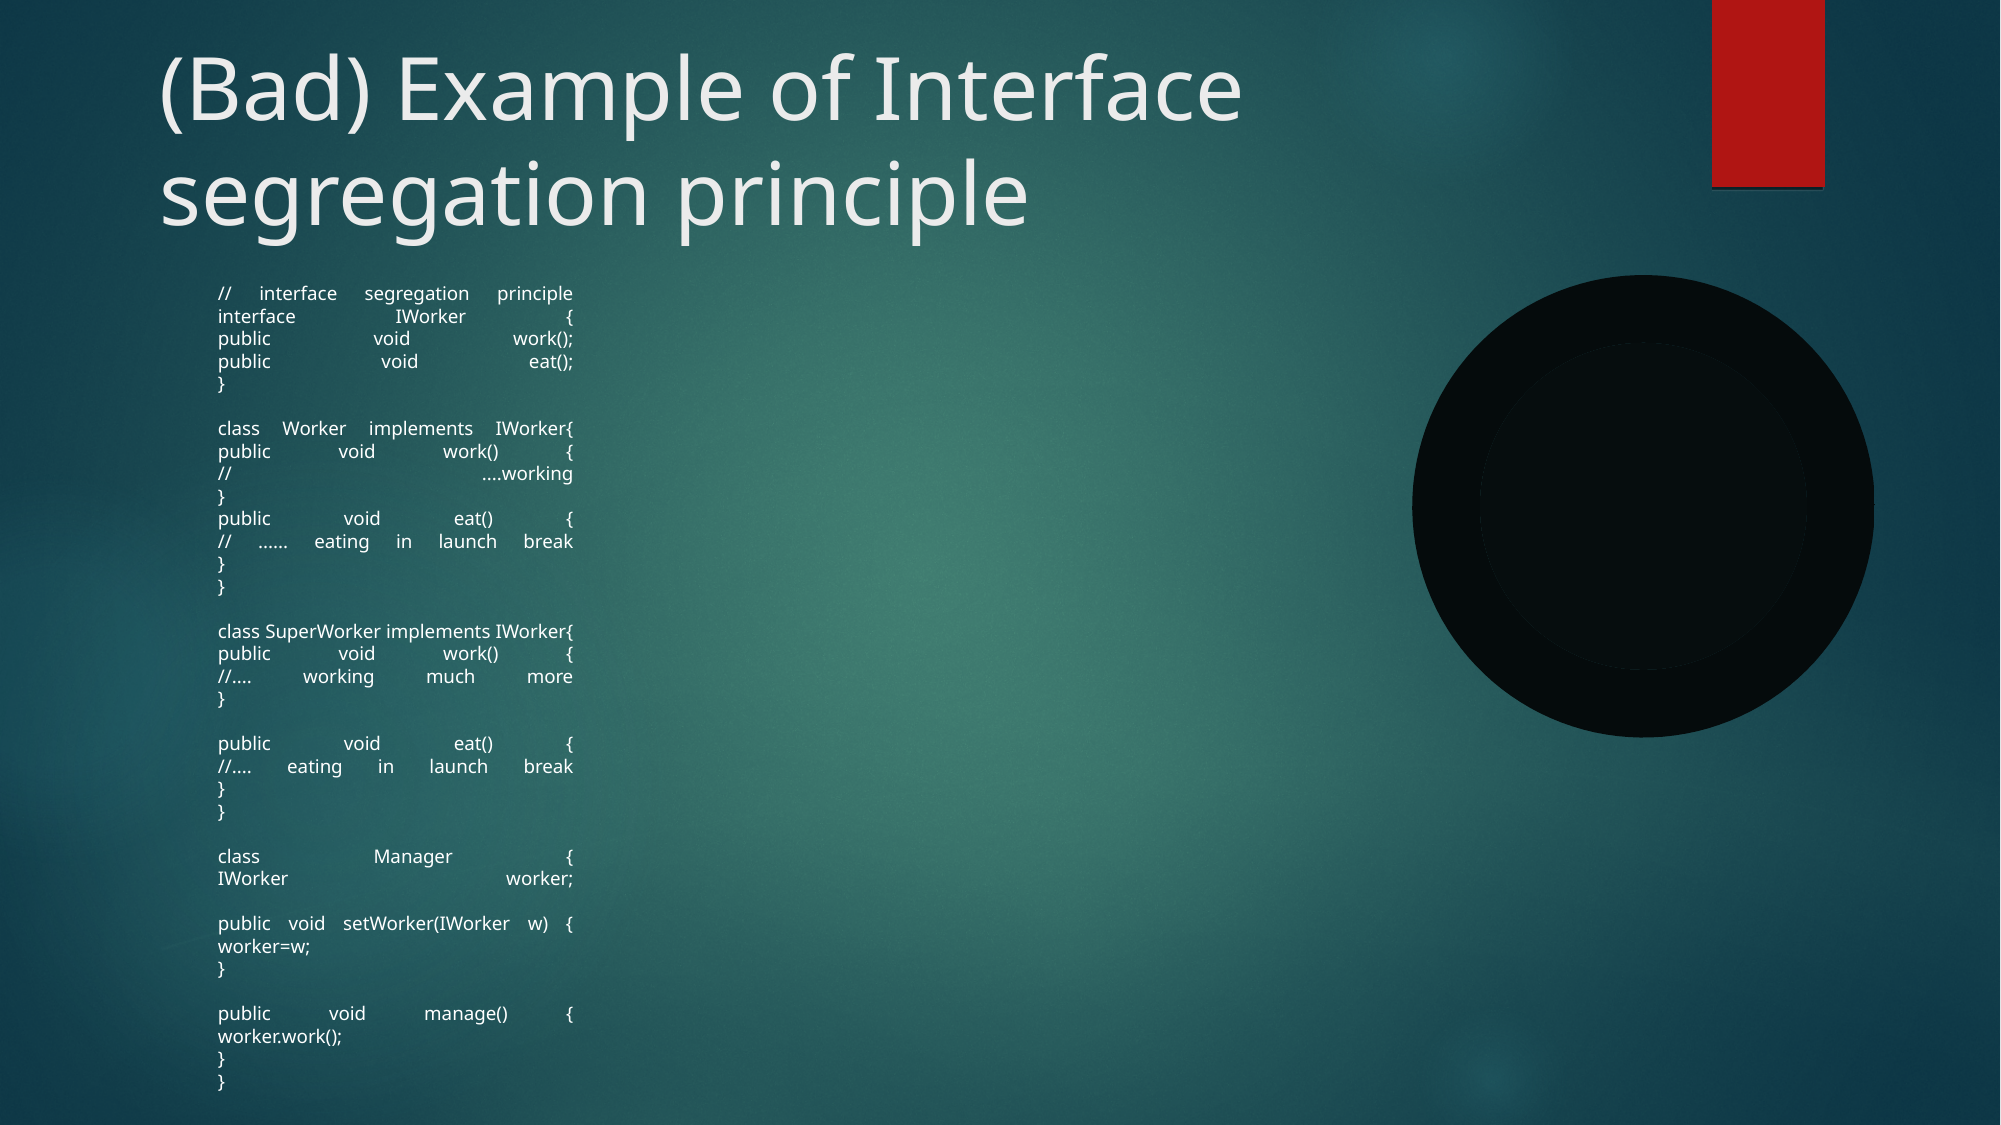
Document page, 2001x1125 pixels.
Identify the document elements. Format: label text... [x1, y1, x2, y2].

title (Bad) Example of Interface segregation principle [144, 25, 1688, 255]
list // interface segregation principle interface IWorker { public void work(); public void eat(); } class Worker implements IWorker{ public void work() { // ....working } public void eat() { // ...... eating in launch break } } class SuperWorker implements IWorker{ public void work() { //.... working much more } public void eat() { //.... eating in launch break } } class Manager { IWorker worker; public void setWorker(IWorker w) { worker=w; } public void manage() { worker.work(); } } [202, 270, 586, 1104]
